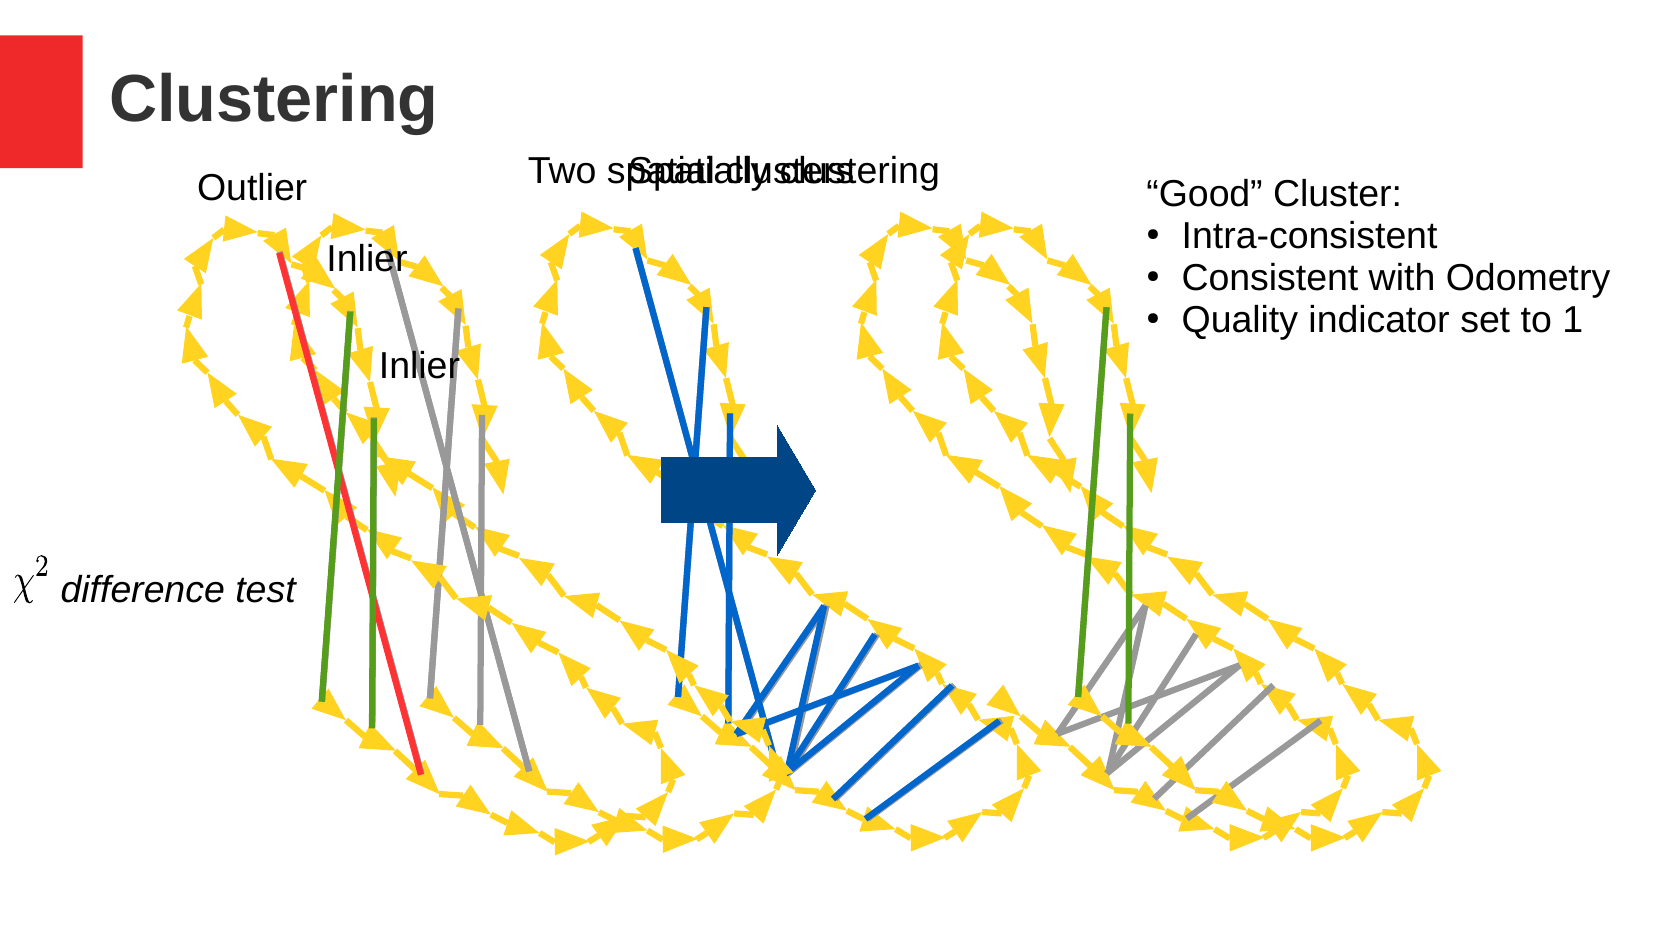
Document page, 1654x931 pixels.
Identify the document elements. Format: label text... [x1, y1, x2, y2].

text_box [1310, 788, 1343, 823]
text_box [858, 234, 889, 270]
text_box [1067, 684, 1102, 716]
text_box [1130, 780, 1166, 811]
text_box [1167, 556, 1203, 585]
text_box [714, 717, 767, 747]
text_box [622, 719, 659, 746]
text_box [177, 285, 202, 320]
text_box [933, 281, 958, 316]
text_box [946, 455, 983, 484]
text_box [1297, 715, 1334, 742]
text_box [1335, 745, 1361, 781]
text_box [289, 326, 303, 362]
text_box [1187, 619, 1222, 650]
text_box [411, 560, 447, 589]
text_box [1259, 806, 1301, 843]
text_box [1114, 722, 1152, 747]
text_box [938, 223, 970, 270]
text_box [1038, 402, 1065, 438]
text_box [1211, 780, 1247, 811]
text_box [1178, 815, 1214, 832]
text_box [455, 784, 491, 815]
text_box [1056, 253, 1091, 285]
text_box [332, 212, 365, 230]
text_box [447, 495, 455, 521]
text_box [433, 488, 441, 510]
text_box [485, 458, 510, 495]
text_box [554, 828, 588, 856]
text_box [533, 281, 558, 316]
text_box [1212, 591, 1249, 617]
text_box [1233, 648, 1266, 683]
text_box [667, 684, 702, 716]
text_box [1342, 684, 1377, 715]
text_box [1119, 402, 1146, 430]
text_box [719, 402, 746, 430]
text_box [694, 685, 729, 717]
text_box [419, 685, 454, 718]
text_box [1095, 494, 1114, 520]
text_box [963, 369, 993, 405]
text_box [537, 324, 565, 360]
text_box [666, 650, 699, 684]
text_box [406, 759, 439, 794]
text_box [285, 303, 291, 311]
text_box [1042, 525, 1077, 556]
text_box [594, 411, 628, 443]
text_box [325, 490, 333, 512]
text_box [743, 790, 776, 824]
text_box “Good” Cluster: Intra-consistent Consistent with Odometry Quality indicator set to 1 [1146, 165, 1611, 349]
text_box Outlier [197, 159, 319, 225]
text_box [619, 620, 655, 651]
text_box [1080, 755, 1114, 790]
text_box [316, 370, 341, 404]
text_box difference test [60, 560, 297, 626]
text_box [181, 328, 209, 364]
text_box [914, 648, 947, 683]
text_box Inlier [326, 230, 449, 296]
text_box [913, 411, 947, 443]
text_box [761, 746, 795, 790]
text_box [1310, 824, 1344, 852]
text_box [686, 287, 714, 324]
text_box [1314, 648, 1347, 683]
text_box [519, 557, 555, 587]
text_box [1162, 756, 1195, 791]
text_box [1133, 457, 1158, 494]
text_box [910, 824, 944, 852]
text_box [733, 527, 759, 556]
text_box [978, 684, 1021, 742]
text_box [868, 619, 903, 650]
text_box [1022, 342, 1048, 378]
text_box [485, 528, 511, 557]
text_box Inlier [378, 336, 501, 402]
text_box [1378, 715, 1415, 742]
text_box [385, 225, 395, 230]
text_box [578, 211, 613, 238]
text_box [1005, 287, 1033, 324]
text_box [627, 425, 816, 556]
text_box [183, 238, 214, 274]
text_box [937, 324, 965, 360]
text_box [991, 788, 1024, 823]
text_box [308, 342, 317, 356]
text_box [311, 688, 346, 720]
text_box [947, 812, 982, 843]
text_box [660, 749, 686, 785]
text_box [662, 825, 696, 853]
text_box [1133, 591, 1168, 617]
text_box [1391, 788, 1424, 823]
text_box [503, 810, 539, 836]
text_box [1086, 287, 1114, 324]
text_box [812, 591, 849, 617]
text_box [238, 415, 273, 447]
text_box [1081, 486, 1089, 508]
text_box [1268, 688, 1296, 715]
text_box [852, 281, 877, 316]
text_box Clustering [94, 46, 473, 142]
text_box [586, 688, 621, 719]
text_box [1091, 557, 1122, 585]
text_box [563, 369, 593, 405]
text_box [978, 211, 1013, 238]
text_box [377, 531, 403, 560]
text_box [994, 411, 1029, 443]
text_box [1061, 479, 1072, 494]
text_box [377, 457, 416, 497]
text_box [1268, 619, 1303, 650]
text_box [539, 234, 570, 270]
text_box [565, 592, 601, 619]
text_box [864, 806, 872, 815]
text_box [811, 780, 847, 811]
text_box [352, 504, 358, 511]
text_box [339, 498, 346, 523]
text_box [471, 404, 498, 432]
text_box [619, 223, 648, 260]
text_box [466, 723, 503, 749]
text_box Spatially clustering [628, 141, 941, 207]
text_box [1416, 745, 1442, 781]
text_box Two spatial clusters [527, 141, 628, 207]
text_box [1027, 455, 1077, 484]
text_box [707, 342, 729, 378]
text_box [699, 813, 734, 844]
text_box [330, 296, 358, 328]
text_box [271, 459, 308, 488]
text_box [1107, 342, 1130, 378]
text_box [351, 345, 373, 382]
text_box [512, 622, 547, 654]
text_box [1016, 745, 1042, 781]
text_box [222, 225, 257, 242]
text_box [882, 369, 912, 405]
text_box [591, 807, 647, 847]
text_box [897, 211, 932, 238]
text_box [635, 792, 668, 827]
text_box [438, 289, 466, 325]
text_box [1229, 824, 1263, 852]
text_box [207, 373, 237, 409]
text_box [1347, 812, 1382, 843]
text_box [563, 782, 599, 812]
text_box [295, 283, 310, 318]
text_box [456, 595, 493, 621]
text_box [975, 253, 1010, 285]
text_box [856, 324, 883, 360]
text_box [999, 486, 1033, 521]
text_box [558, 652, 591, 687]
text_box [513, 757, 547, 792]
text_box [859, 815, 895, 832]
text_box [949, 688, 977, 715]
text_box [1133, 527, 1159, 556]
text_box [1033, 719, 1070, 747]
text_box [263, 227, 326, 287]
text_box [656, 253, 691, 285]
text_box [347, 406, 390, 445]
text_box [1183, 806, 1191, 816]
text_box [358, 728, 395, 751]
text_box [767, 556, 803, 585]
text_box [1019, 223, 1048, 260]
text_box [13, 555, 48, 604]
